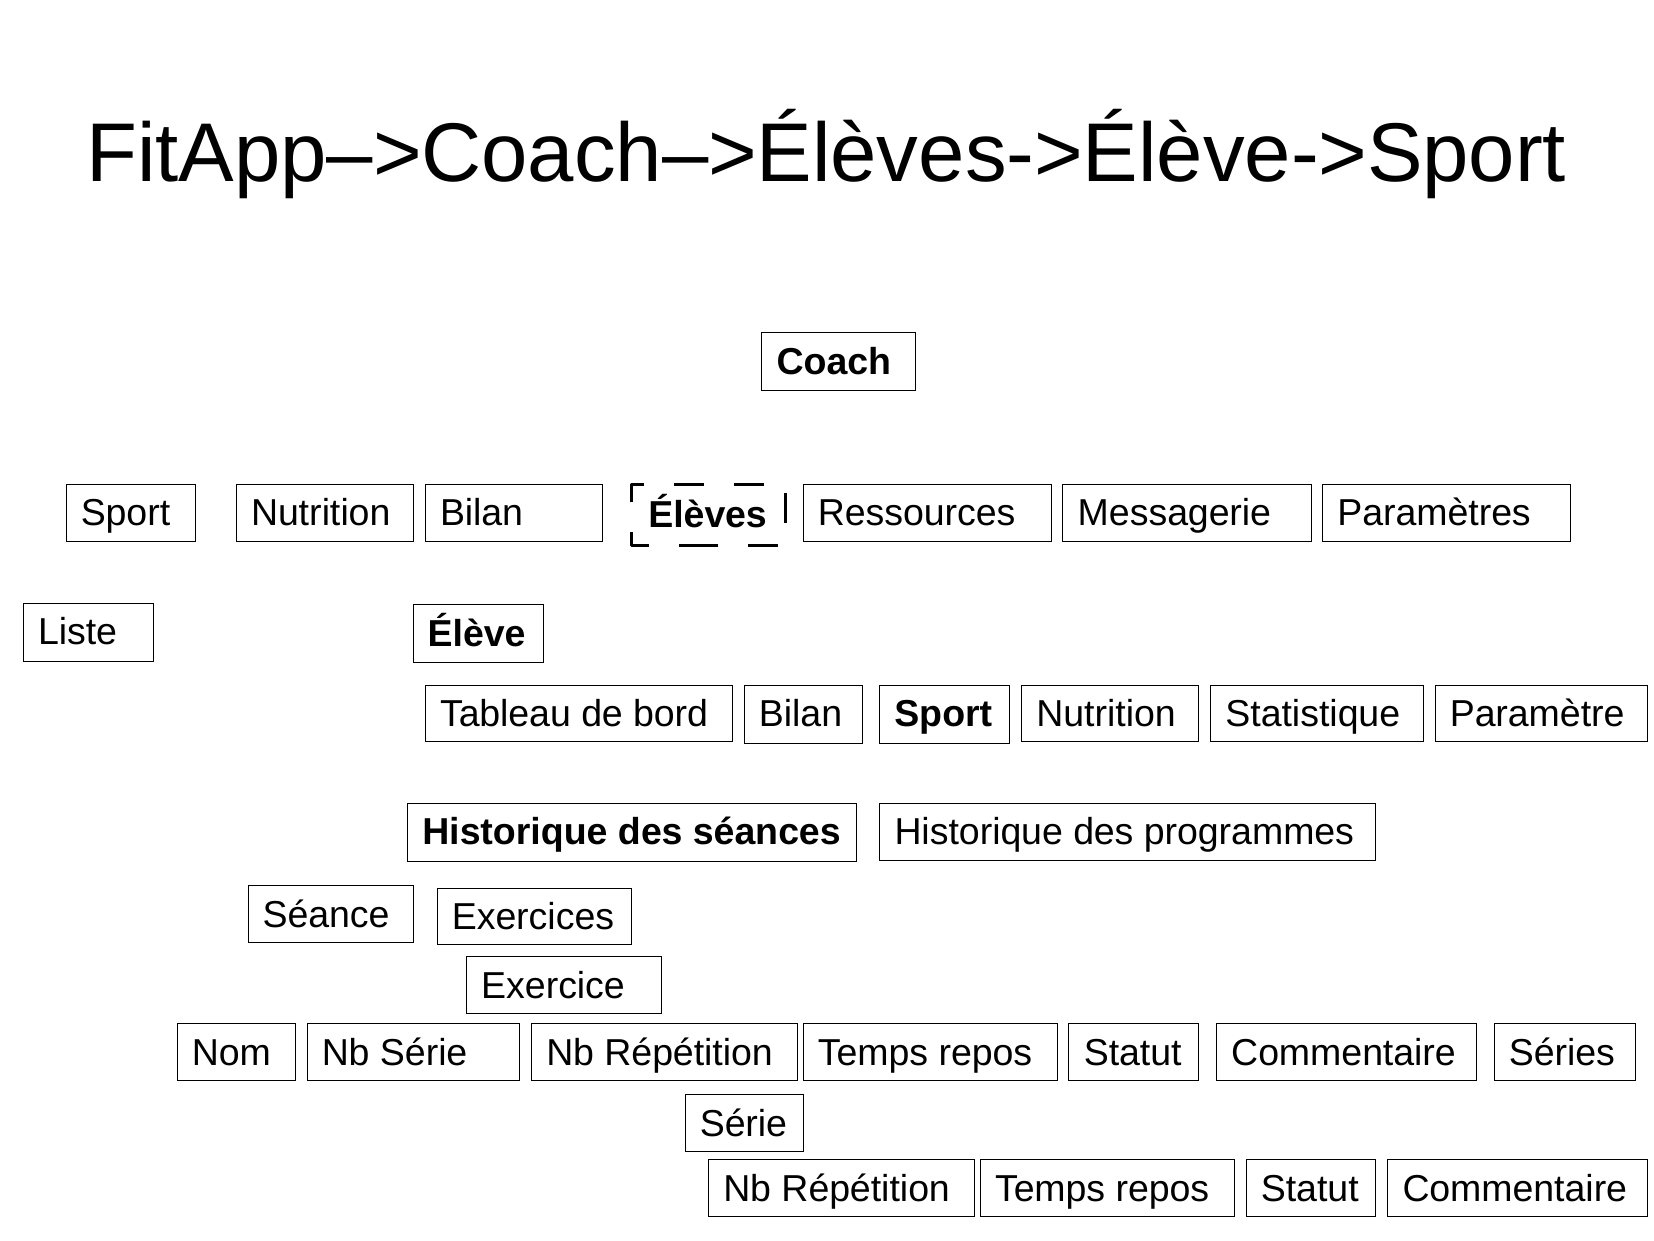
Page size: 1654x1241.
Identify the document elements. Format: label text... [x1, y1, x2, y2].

text_box Coach [761, 332, 916, 391]
text_box Messagerie [1062, 484, 1312, 542]
text_box Élèves [631, 484, 786, 546]
text_box Ressources [803, 484, 1052, 542]
text_box Tableau de bord [425, 685, 733, 742]
text_box Liste [23, 603, 154, 662]
text_box Nutrition [236, 484, 414, 542]
text_box Séance [248, 885, 414, 943]
text_box Nb Répétition [708, 1159, 975, 1217]
text_box Commentaire [1387, 1159, 1648, 1217]
text_box Exercices [437, 888, 632, 945]
text_box Bilan [425, 484, 603, 542]
text_box Exercice [466, 956, 662, 1014]
text_box Élève [413, 604, 544, 663]
text_box Historique des séances [407, 803, 857, 862]
text_box Statistique [1210, 685, 1424, 742]
text_box Temps repos [803, 1023, 1058, 1081]
text_box Nb Série [307, 1023, 520, 1081]
text_box Statut [1246, 1159, 1376, 1217]
title FitApp–>Coach–>Élèves->Élève->Sport [11, 49, 1642, 257]
text_box Nom [177, 1023, 296, 1081]
text_box Séries [1494, 1023, 1636, 1081]
text_box Paramètres [1322, 484, 1571, 542]
text_box Paramètre [1435, 685, 1648, 742]
text_box Statut [1068, 1023, 1199, 1081]
text_box Historique des programmes [879, 803, 1376, 861]
text_box Nb Répétition [531, 1023, 798, 1081]
text_box Série [685, 1094, 804, 1152]
text_box Sport [66, 484, 196, 542]
text_box Nutrition [1021, 685, 1199, 742]
text_box Sport [879, 685, 1010, 744]
text_box Temps repos [980, 1159, 1235, 1217]
text_box Commentaire [1216, 1023, 1477, 1081]
text_box Bilan [744, 685, 863, 744]
